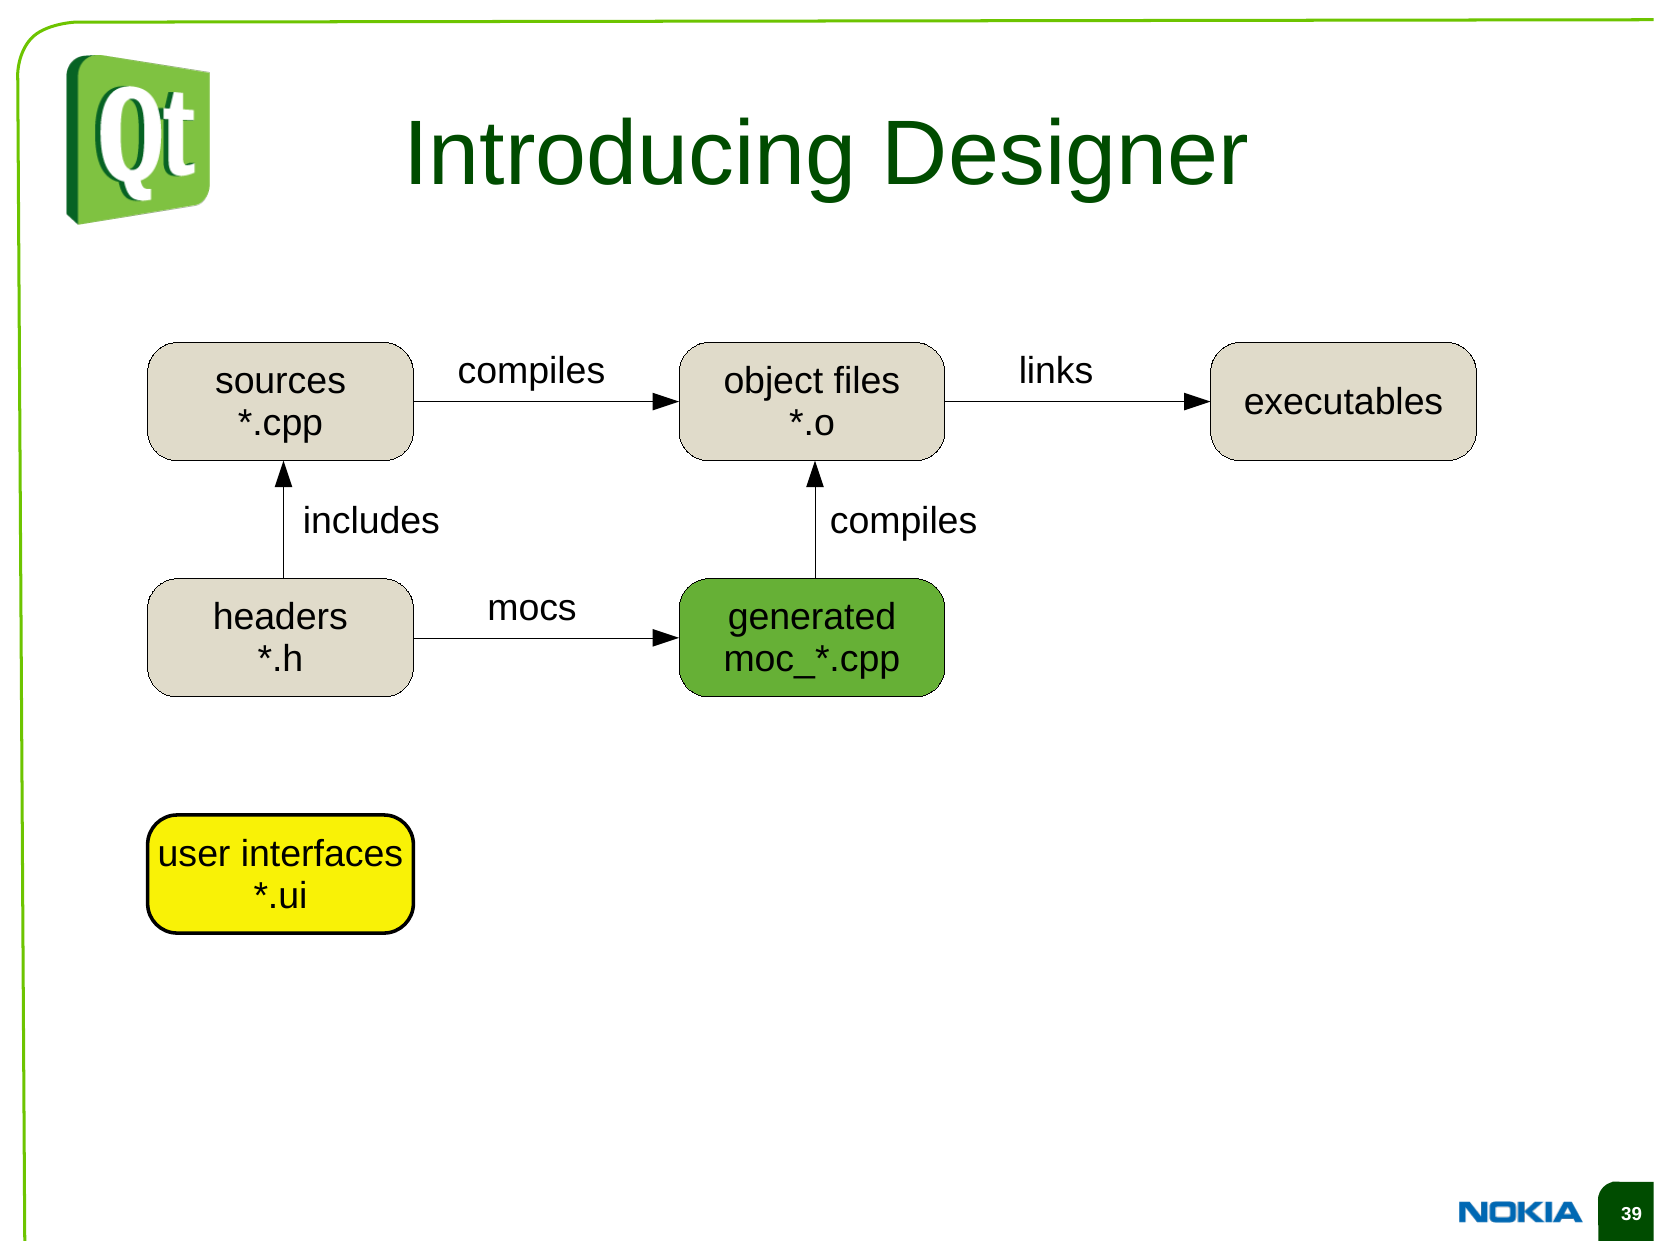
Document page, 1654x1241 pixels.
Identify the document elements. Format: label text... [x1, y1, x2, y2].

text_box sources *.cpp [147, 342, 414, 461]
text_box compiles [816, 492, 1034, 550]
picture [1459, 1201, 1583, 1223]
title Introducing Designer [82, 56, 1571, 250]
text_box executables [1210, 342, 1477, 461]
text_box generated moc_*.cpp [679, 578, 945, 697]
text_box headers *.h [147, 578, 414, 697]
text_box links [1003, 342, 1182, 400]
text_box compiles [442, 342, 650, 400]
text_box includes [288, 492, 455, 550]
text_box user interfaces *.ui [147, 814, 414, 934]
picture [66, 55, 210, 225]
text_box object files *.o [679, 342, 945, 461]
text_box mocs [472, 578, 650, 638]
